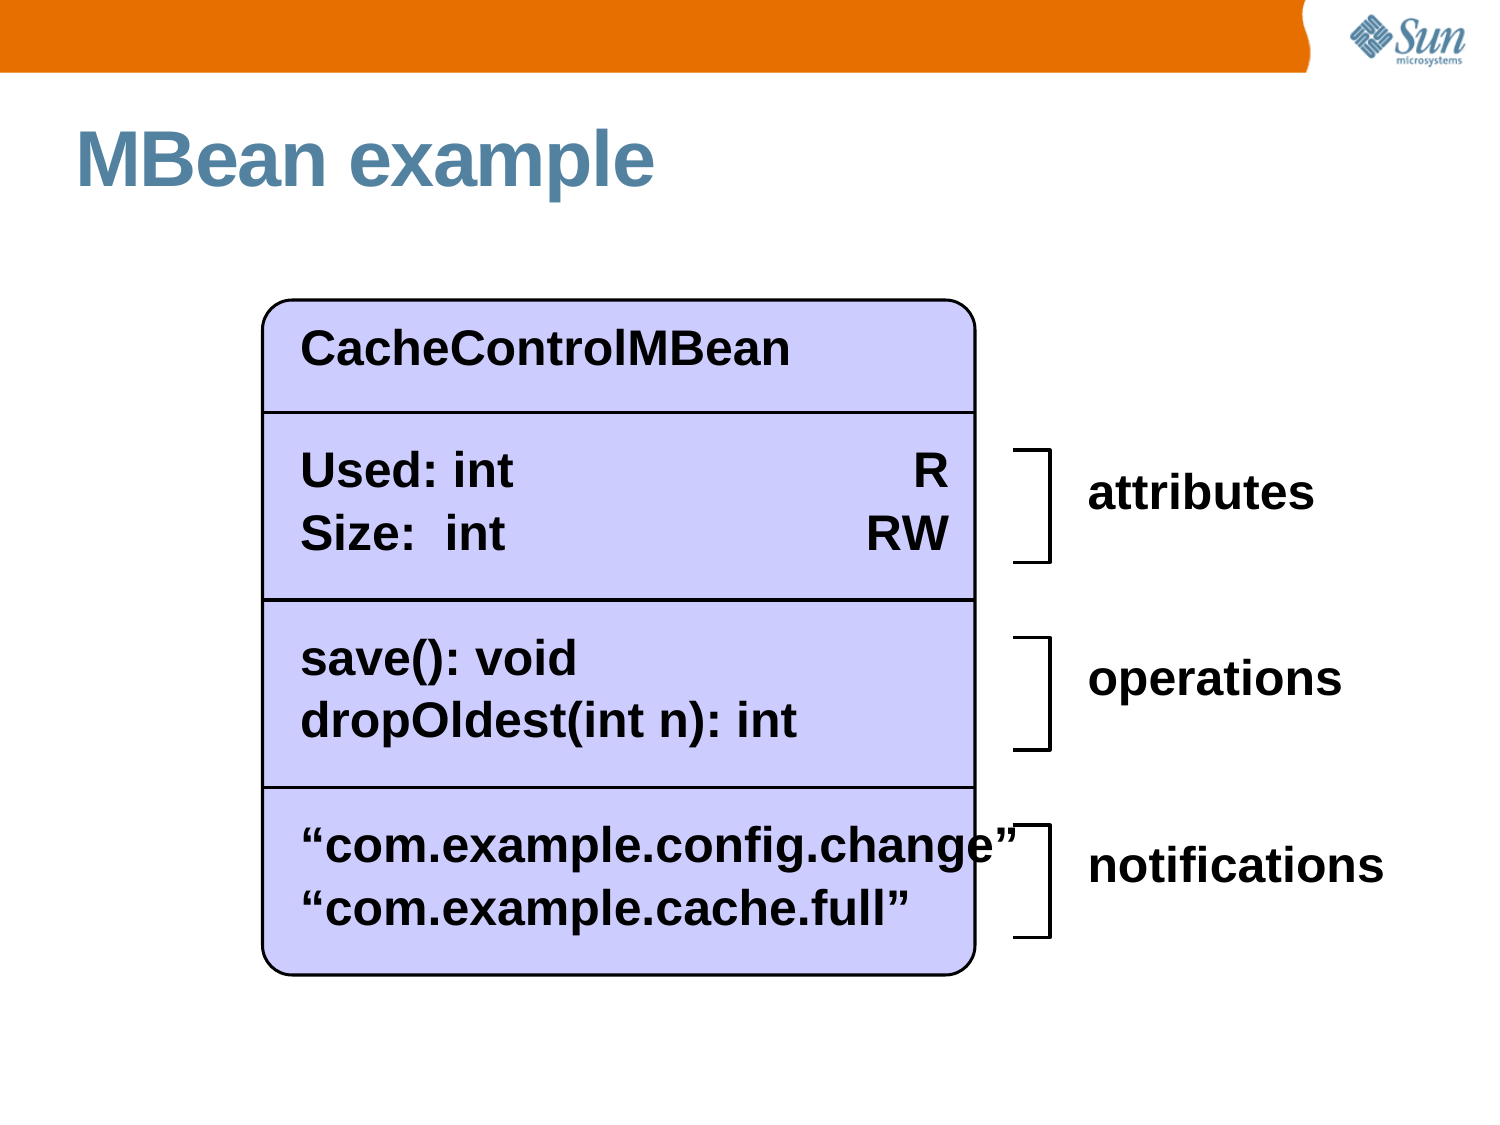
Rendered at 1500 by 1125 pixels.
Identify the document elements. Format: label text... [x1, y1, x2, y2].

picture [0, 0, 1500, 75]
text_box “com.example.config.change” “com.example.cache.full” [300, 825, 1020, 946]
text_box notifications [1087, 844, 1386, 903]
text_box R RW [865, 450, 973, 571]
text_box operations [1087, 657, 1344, 716]
text_box CacheControlMBean [300, 327, 792, 387]
text_box [262, 299, 976, 976]
text_box Used: int Size: int [300, 450, 842, 571]
text_box attributes [1087, 471, 1316, 530]
title MBean example [75, 122, 1438, 228]
text_box save(): void dropOldest(int n): int [300, 637, 799, 758]
